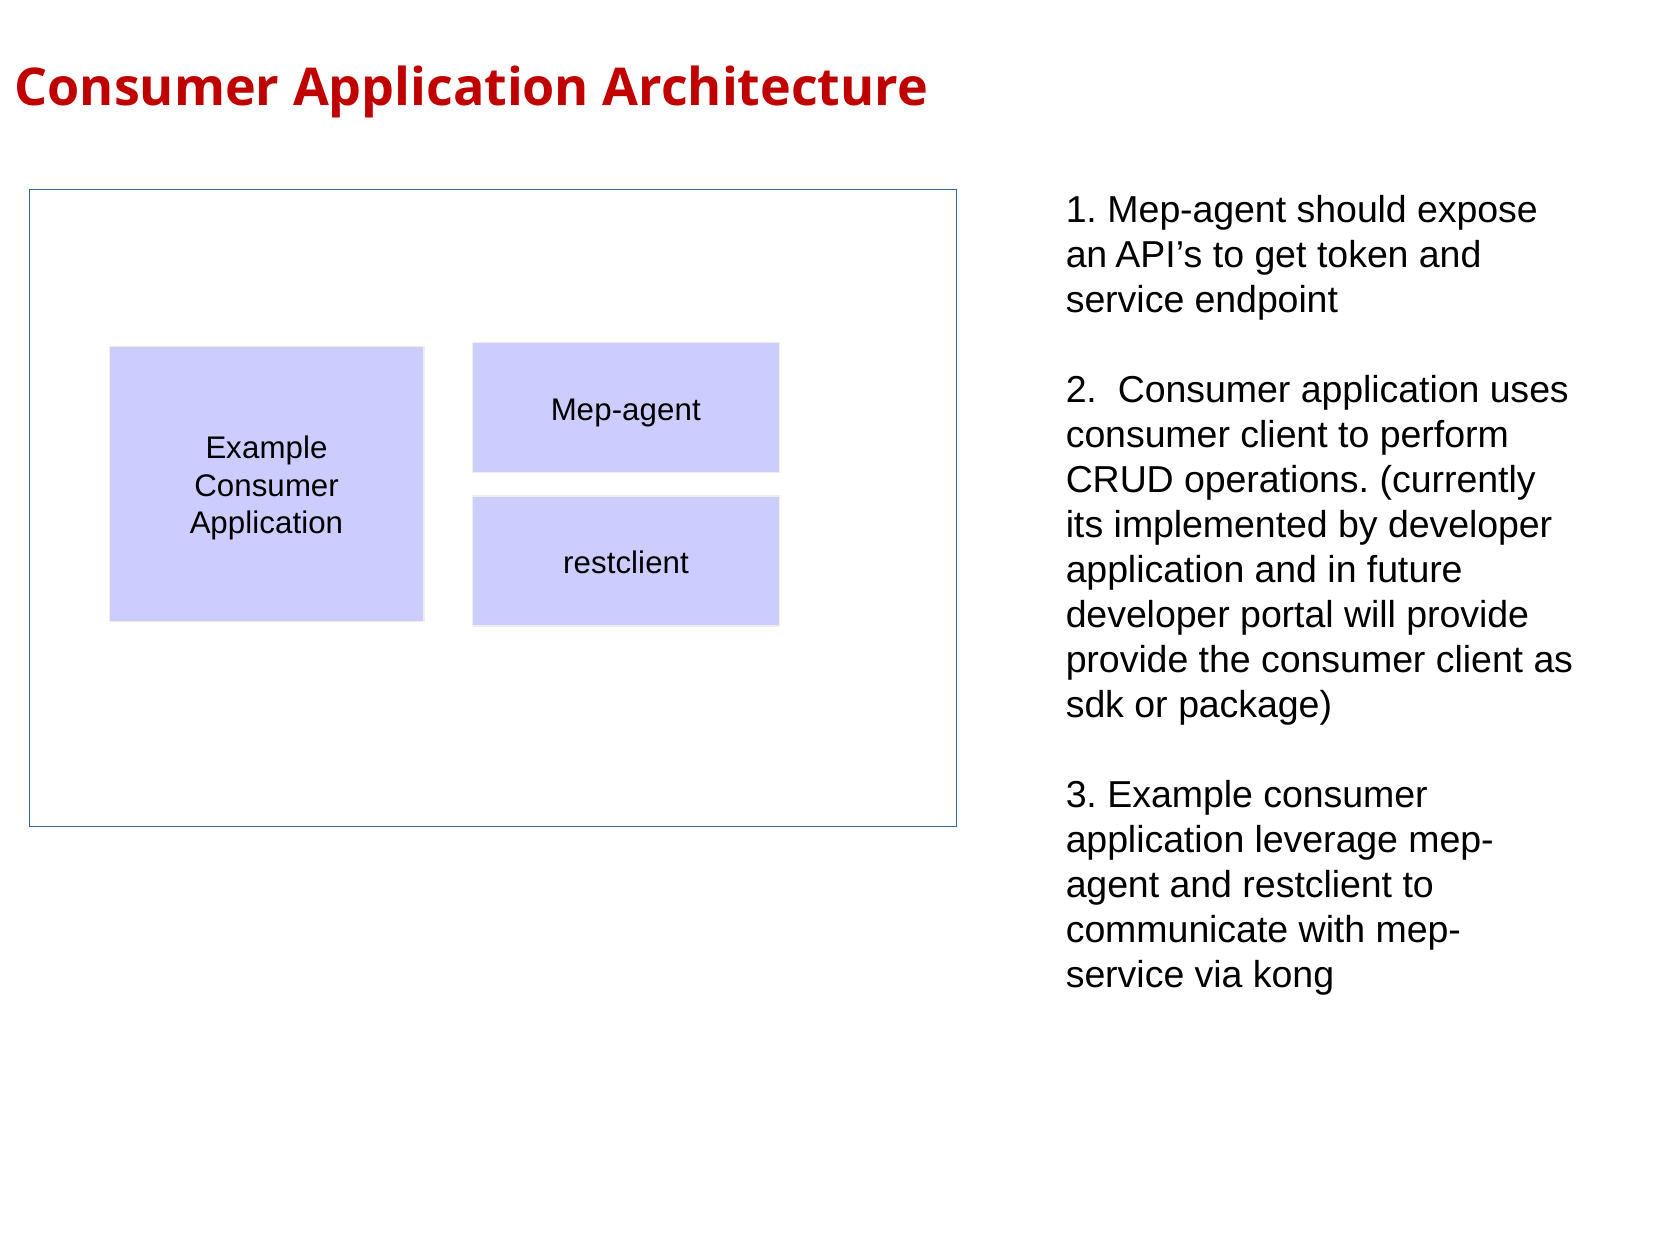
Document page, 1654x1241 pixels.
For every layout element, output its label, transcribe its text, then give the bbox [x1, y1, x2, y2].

text_box Mep-agent [472, 342, 780, 473]
text_box Consumer Application Architecture [0, 38, 1335, 130]
text_box [29, 189, 957, 827]
text_box 1. Mep-agent should expose an API’s to get token and service endpoint 2. Consumer application uses consumer client to perform CRUD operations. (currently its implemented by developer application and in future developer portal will provide provide the consumer client as sdk or package) 3. Example consumer application leverage mep-agent and restclient to communicate with mep-service via kong [1051, 177, 1595, 906]
text_box restclient [472, 496, 780, 626]
text_box Example Consumer Application [109, 346, 424, 622]
